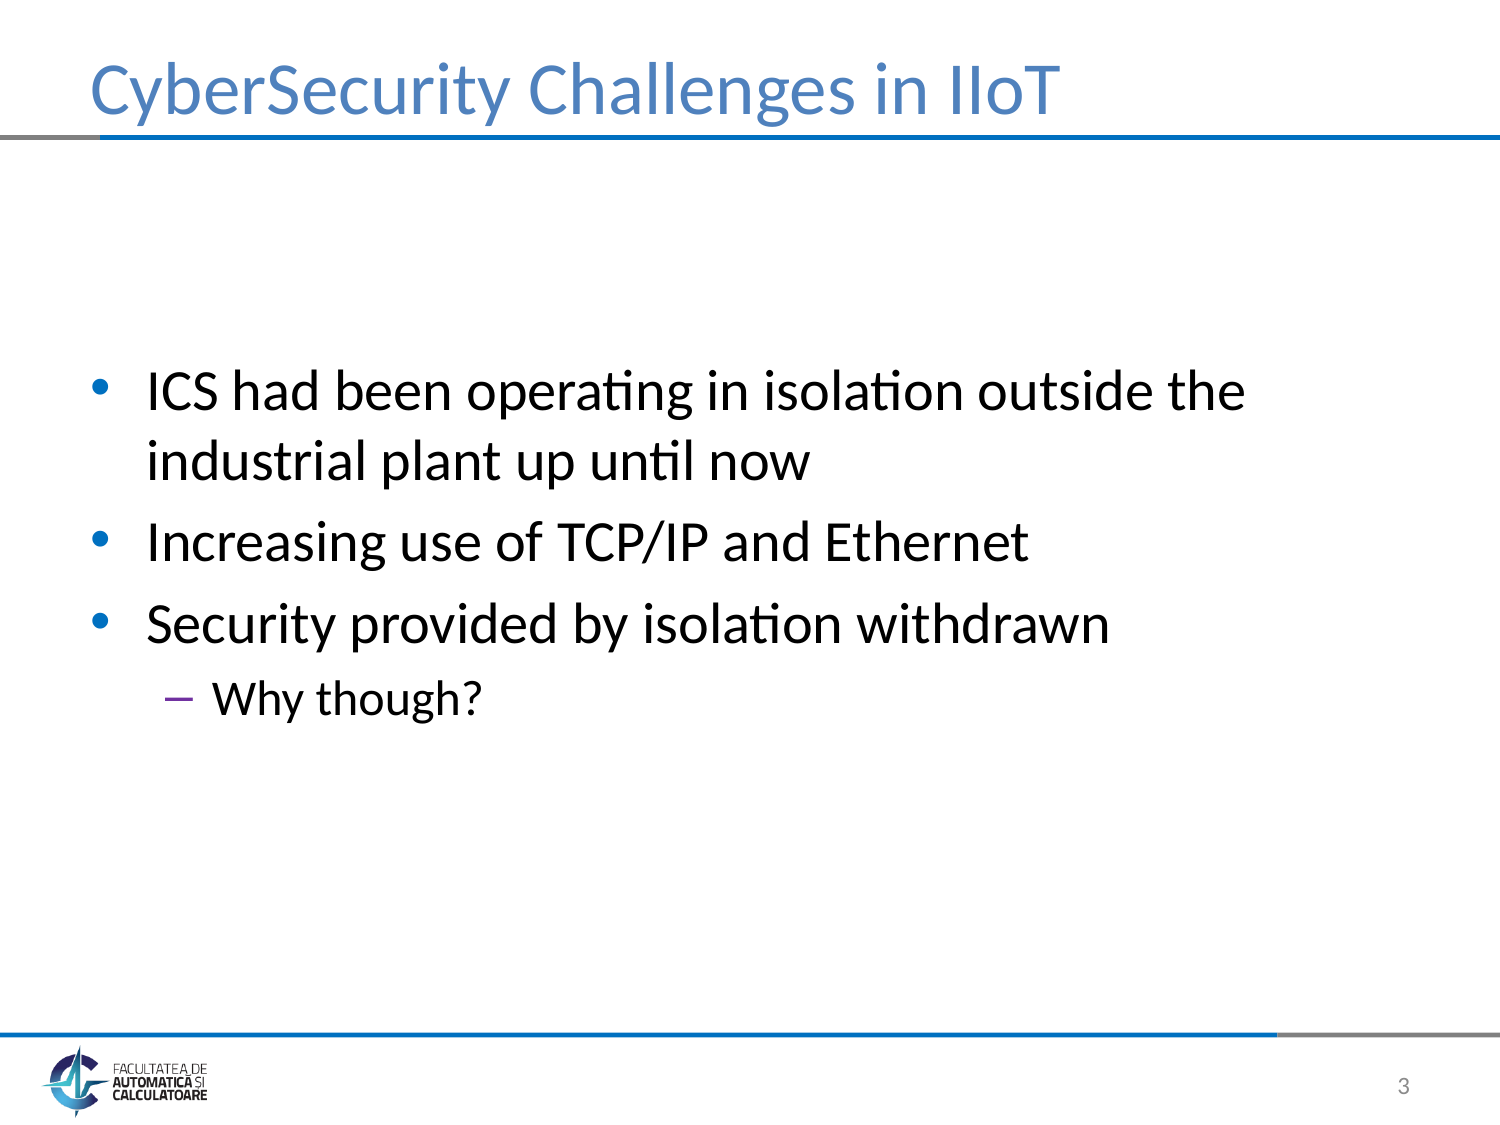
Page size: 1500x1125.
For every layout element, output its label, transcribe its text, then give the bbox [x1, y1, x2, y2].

list ICS had been operating in isolation outside the industrial plant up until now Increasing use of TCP/IP and Ethernet Security provided by isolation withdrawn Why though? [75, 184, 1425, 975]
title CyberSecurity Challenges in IIoT [75, 30, 1425, 138]
picture [41, 1045, 207, 1118]
